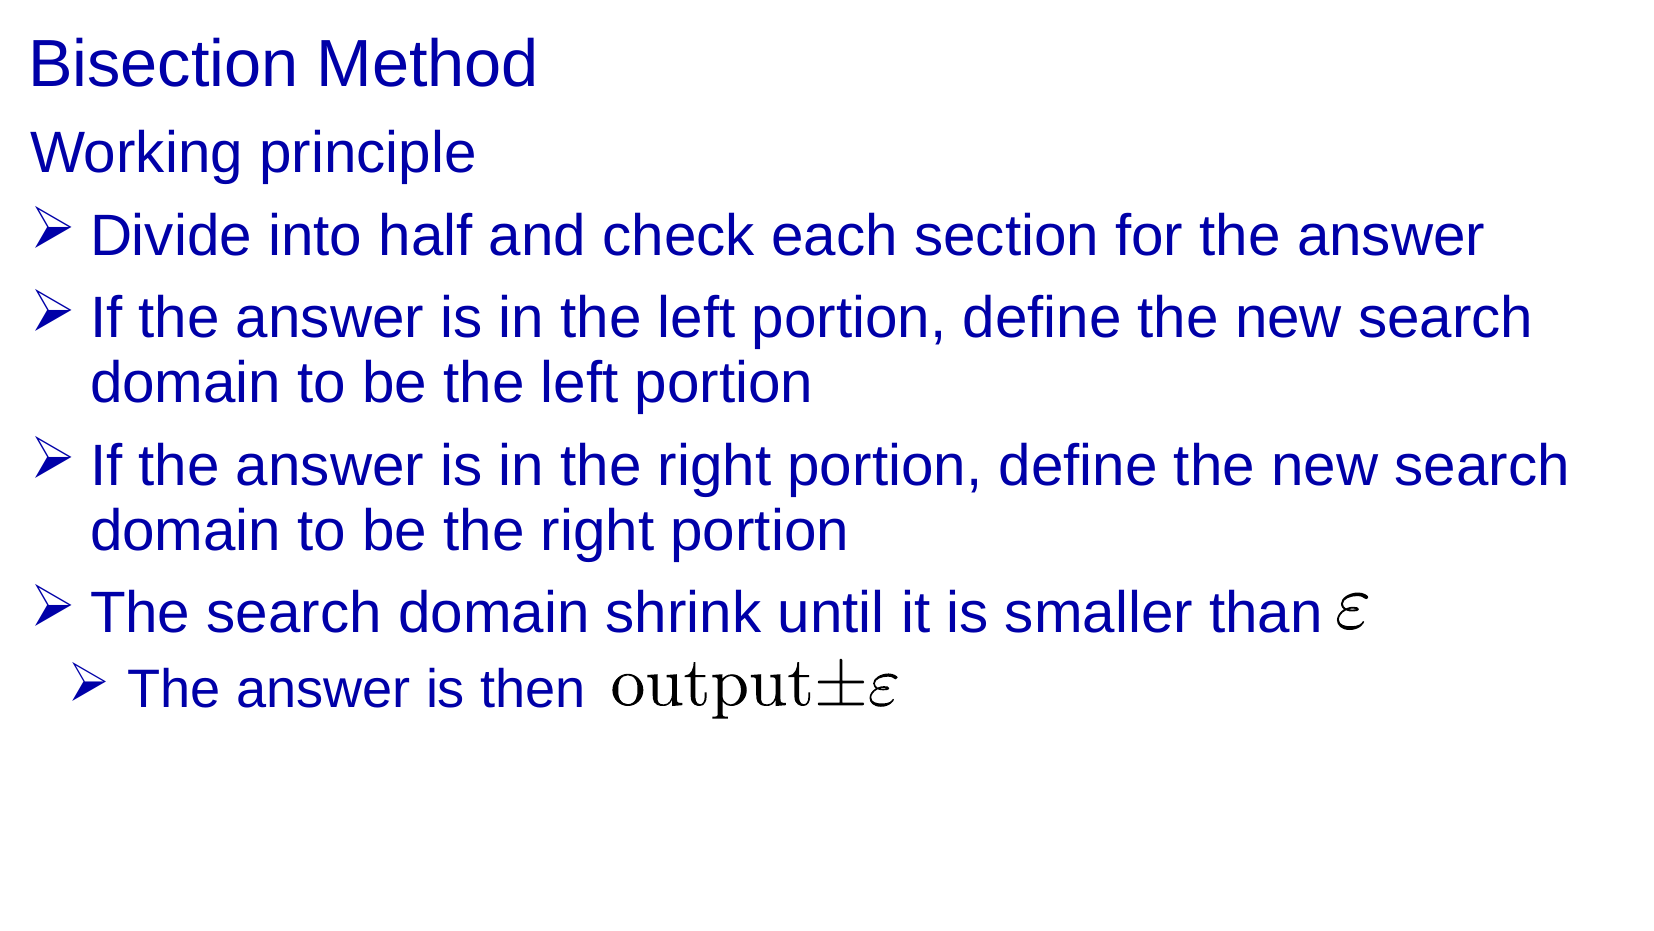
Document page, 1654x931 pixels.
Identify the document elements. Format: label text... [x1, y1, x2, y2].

title Bisection Method [28, 21, 1626, 106]
text_box [610, 658, 901, 719]
list Working principle Divide into half and check each section for the answer If the answer is in the left portion, define the new search domain to be the left portion If the answer is in the right portion, define the new search domain to be the right portion The search domain shrink until it is smaller than The answer is then [30, 120, 1645, 916]
text_box [1335, 592, 1372, 631]
